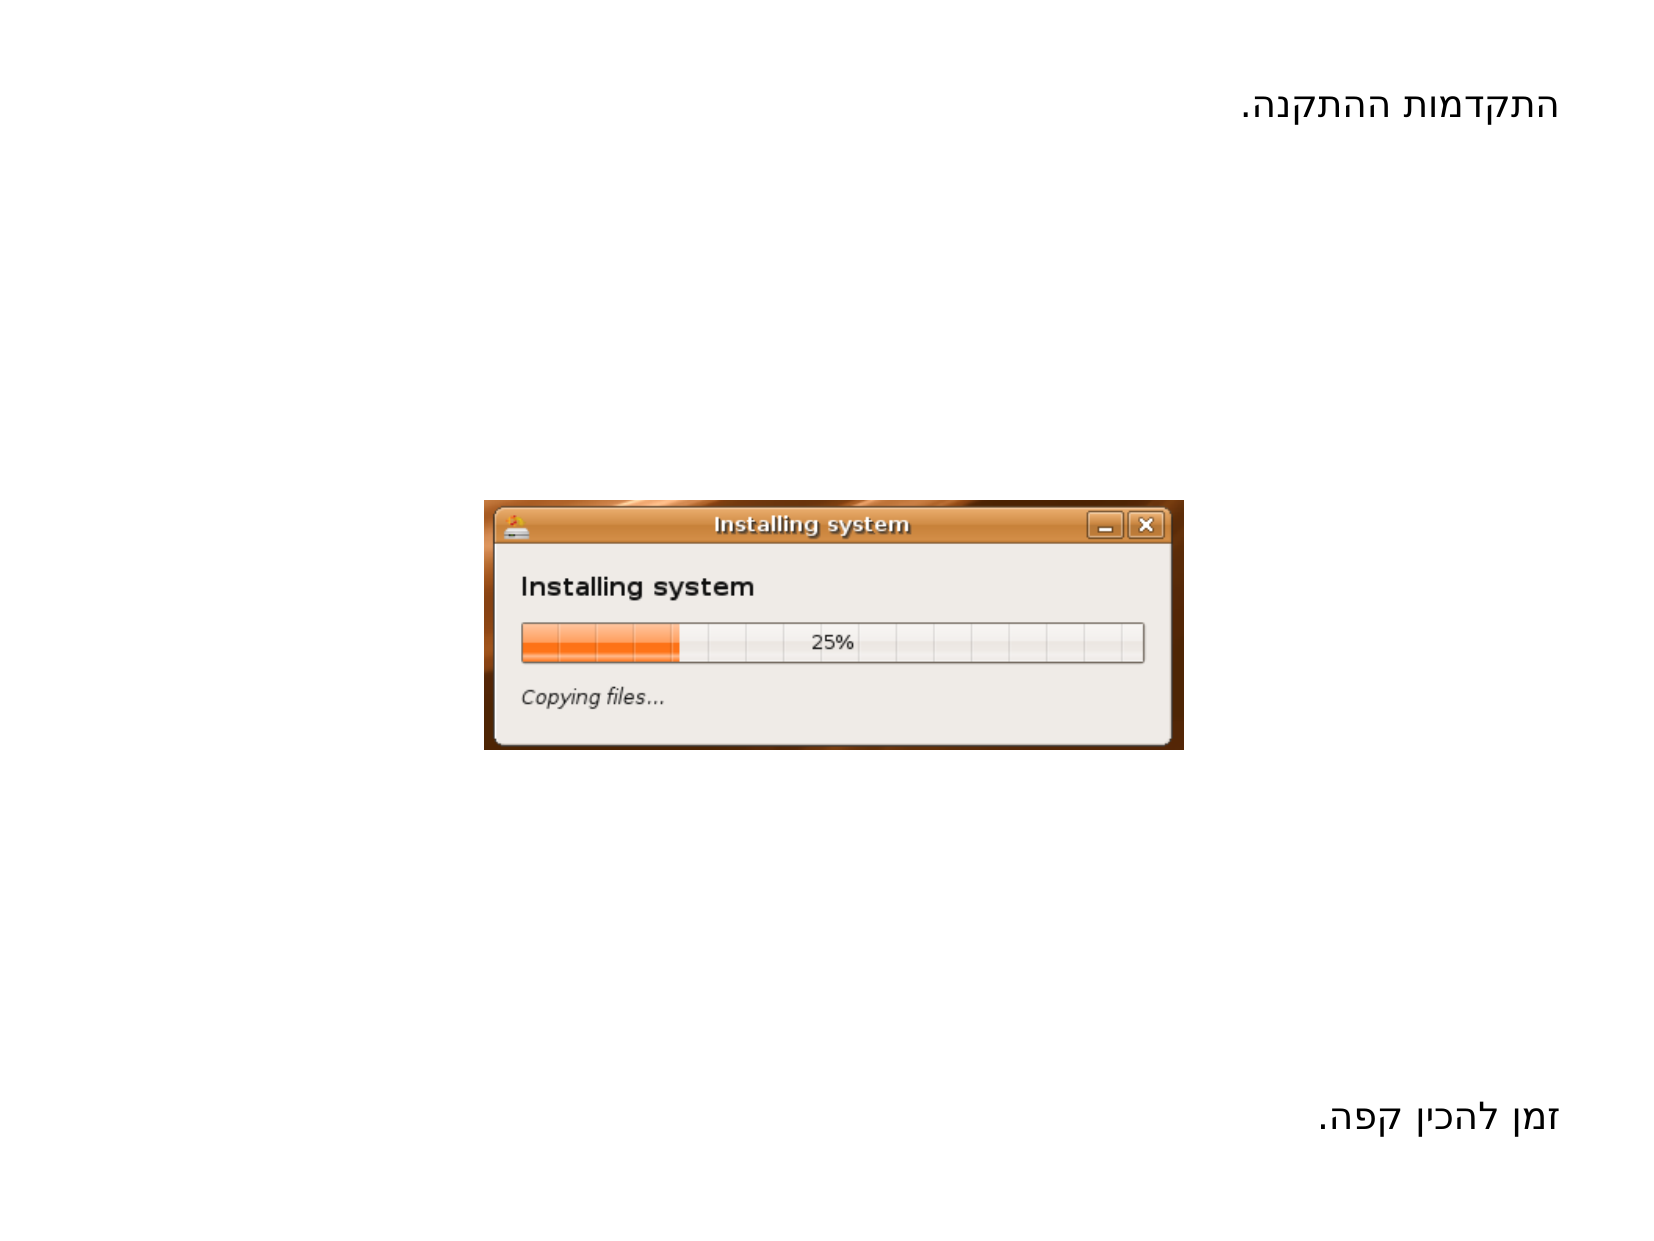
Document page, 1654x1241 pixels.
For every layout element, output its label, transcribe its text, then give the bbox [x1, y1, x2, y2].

text_box זמן להכין קפה. [75, 1087, 1576, 1241]
picture [484, 500, 1184, 750]
text_box התקדמות ההתקנה. [225, 75, 1576, 136]
